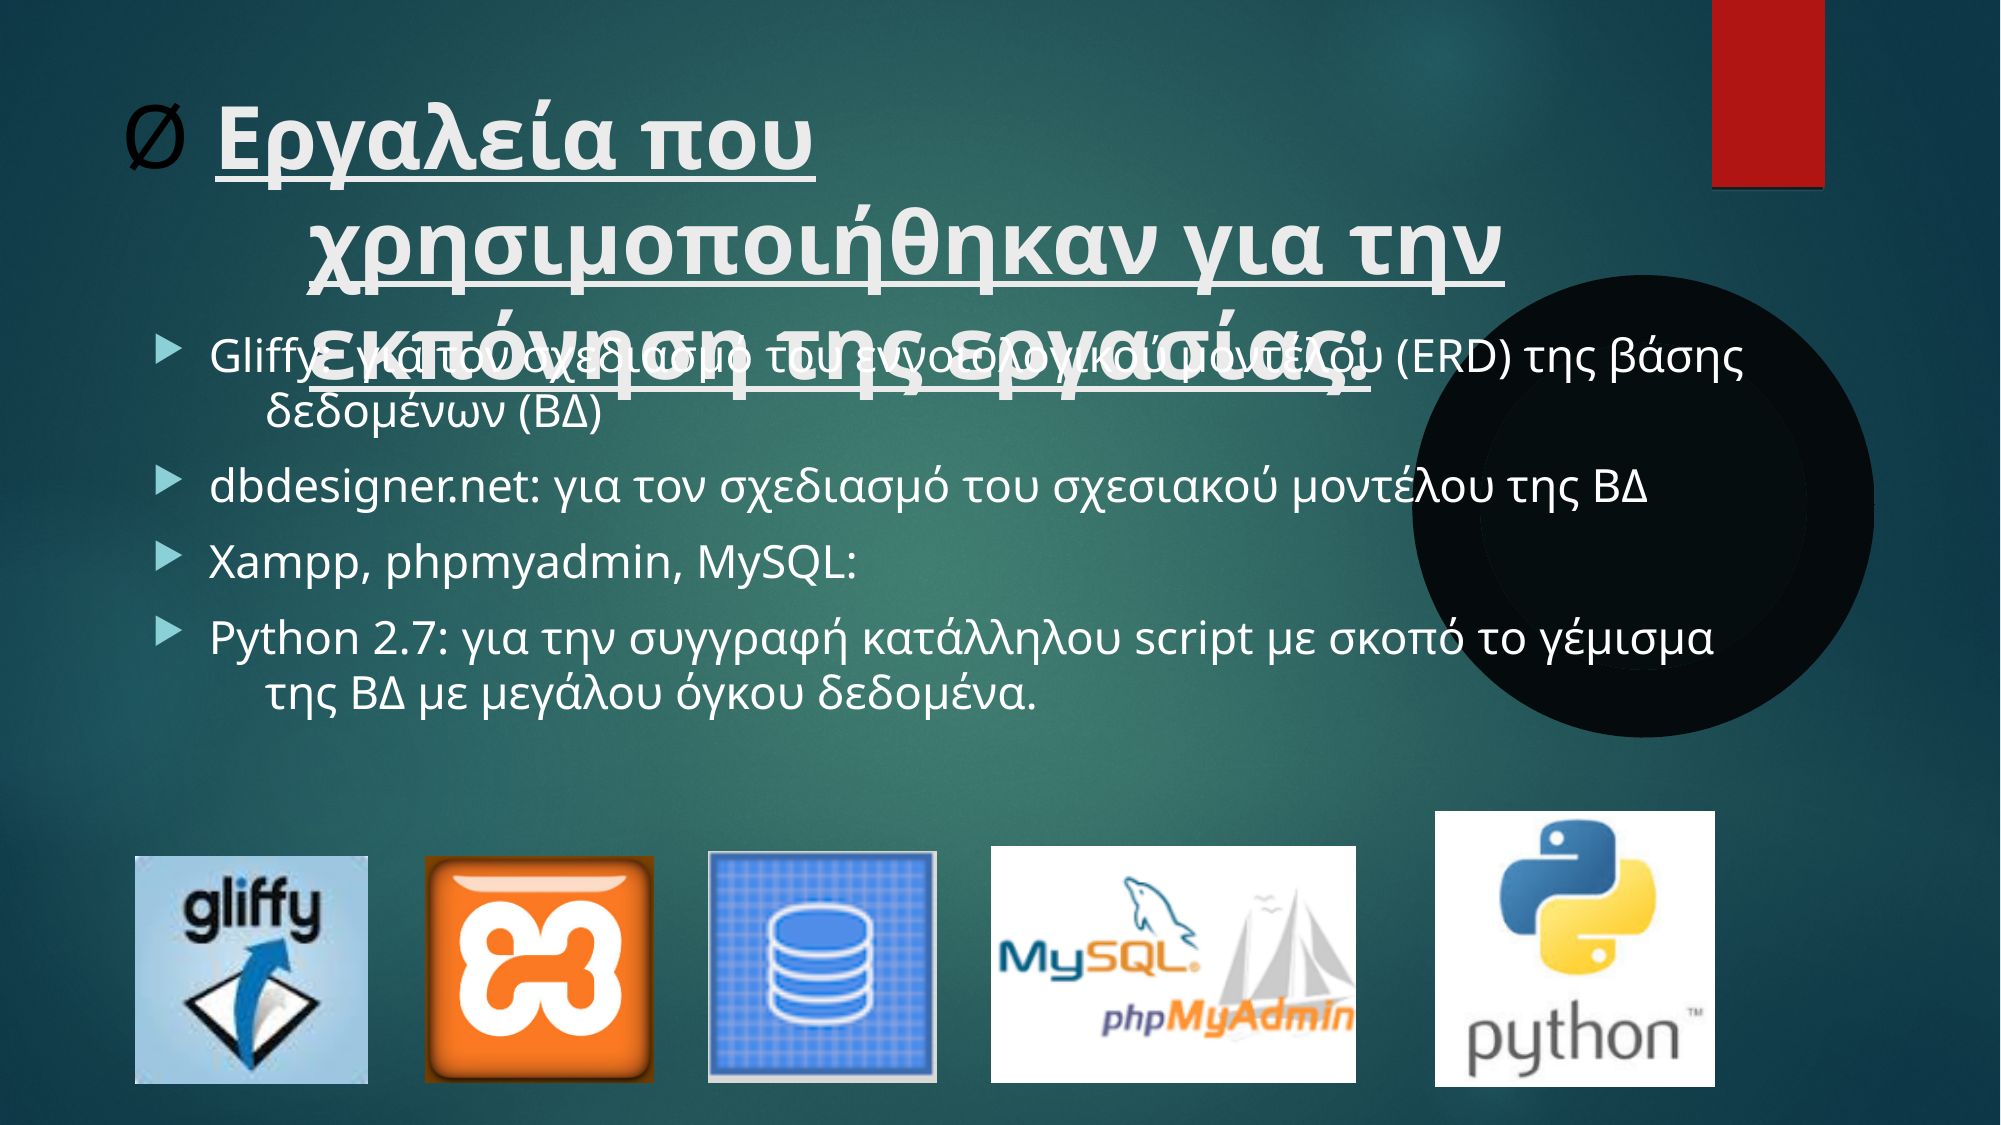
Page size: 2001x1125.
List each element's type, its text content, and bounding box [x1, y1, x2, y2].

picture [708, 851, 937, 1083]
list Gliffy: για τον σχεδιασμό του εννοιολογικού μοντέλου (ERD) της βάσης δεδομένων (ΒΔ) dbdesigner.net: για τον σχεδιασμό του σχεσιακού μοντέλου της ΒΔ Xampp, phpmyadmin, MySQL: Python 2.7: για την συγγραφή κατάλληλου script με σκοπό το γέμισμα της ΒΔ με μεγάλου όγκου δεδομένα. [137, 319, 1803, 770]
picture [991, 846, 1356, 1083]
title Εργαλεία που χρησιμοποιήθηκαν για την εκπόνηση της εργασίας: [106, 74, 1649, 305]
picture [425, 856, 654, 1083]
picture [1435, 811, 1715, 1087]
picture [135, 856, 368, 1084]
